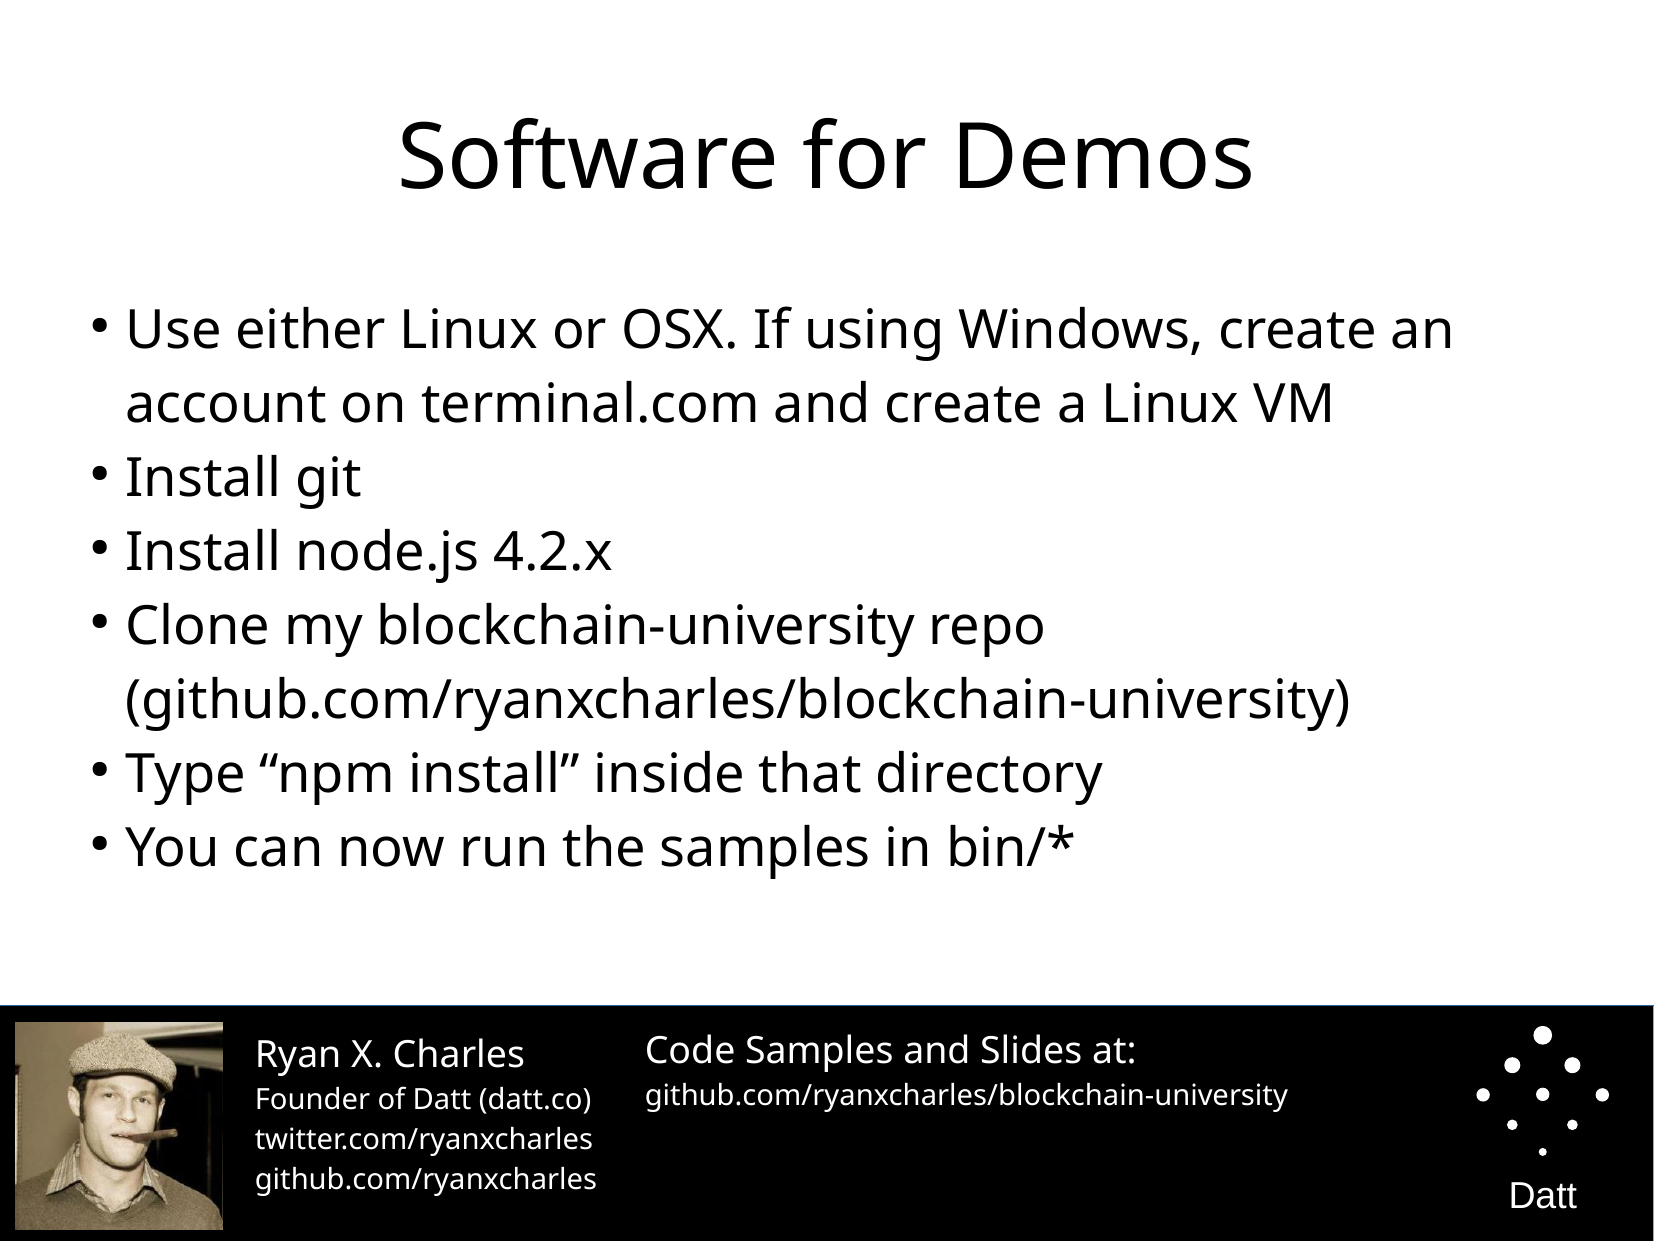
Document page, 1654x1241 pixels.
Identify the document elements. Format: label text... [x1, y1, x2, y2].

title Software for Demos [82, 49, 1571, 257]
picture [15, 1022, 223, 1231]
text_box Code Samples and Slides at: github.com/ryanxcharles/blockchain-university [630, 1015, 1403, 1156]
text_box [0, 1005, 1654, 1241]
text_box Use either Linux or OSX. If using Windows, create an account on terminal.com and create a Linux VM Install git Install node.js 4.2.x Clone my blockchain-university repo (github.com/ryanxcharles/blockchain-university) Type “npm install” inside that directory You can now run the samples in bin/* [90, 290, 1591, 990]
text_box Datt [1452, 1167, 1633, 1241]
text_box Ryan X. Charles Founder of Datt (datt.co) twitter.com/ryanxcharles github.com/ryanxcharles [240, 1020, 976, 1241]
picture [1475, 1023, 1611, 1159]
